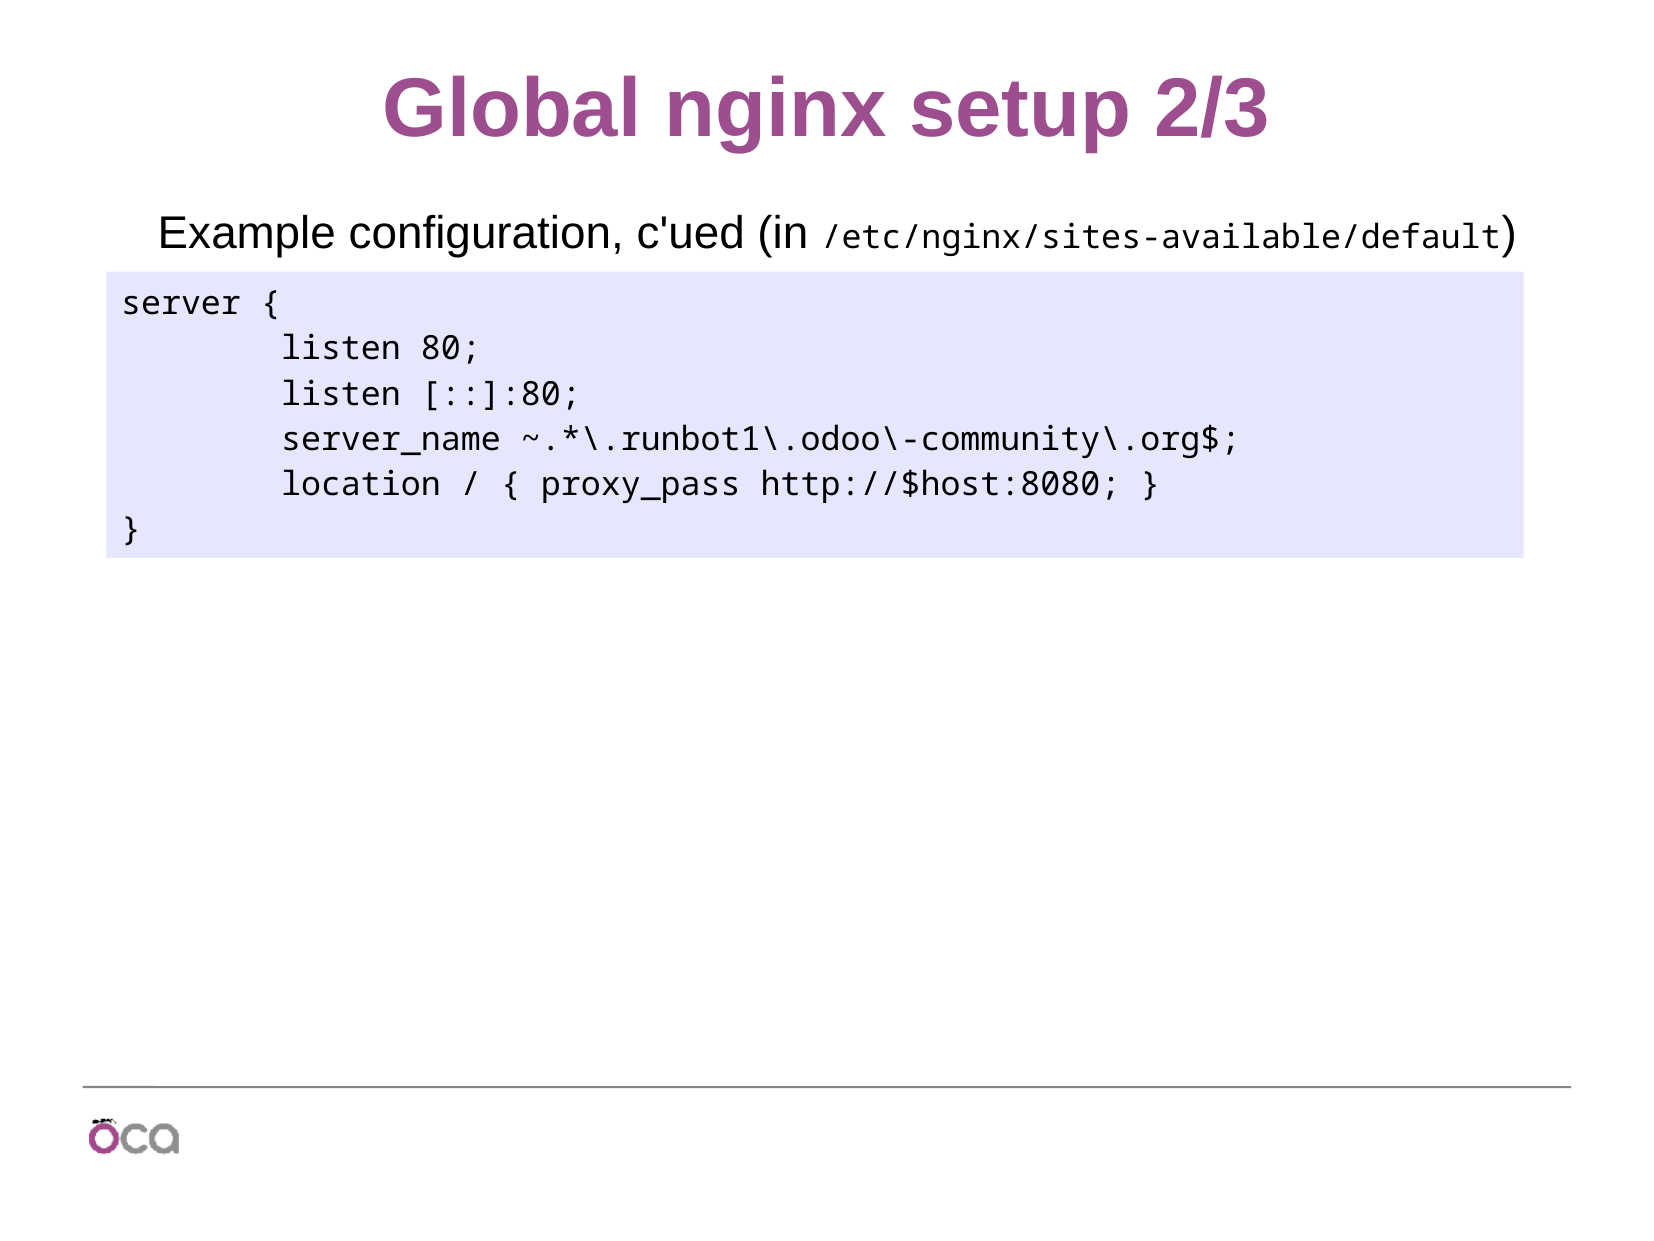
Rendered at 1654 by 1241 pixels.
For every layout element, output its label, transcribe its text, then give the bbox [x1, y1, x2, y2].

picture [82, 1089, 186, 1191]
list Example configuration, c'ued (in /etc/nginx/sites-available/default) [82, 202, 1571, 291]
title Global nginx setup 2/3 [82, 0, 1571, 202]
text_box server { listen 80; listen [::]:80; server_name ~.*\.runbot1\.odoo\-community\.org$; location / { proxy_pass http://$host:8080; } } [106, 271, 1524, 512]
